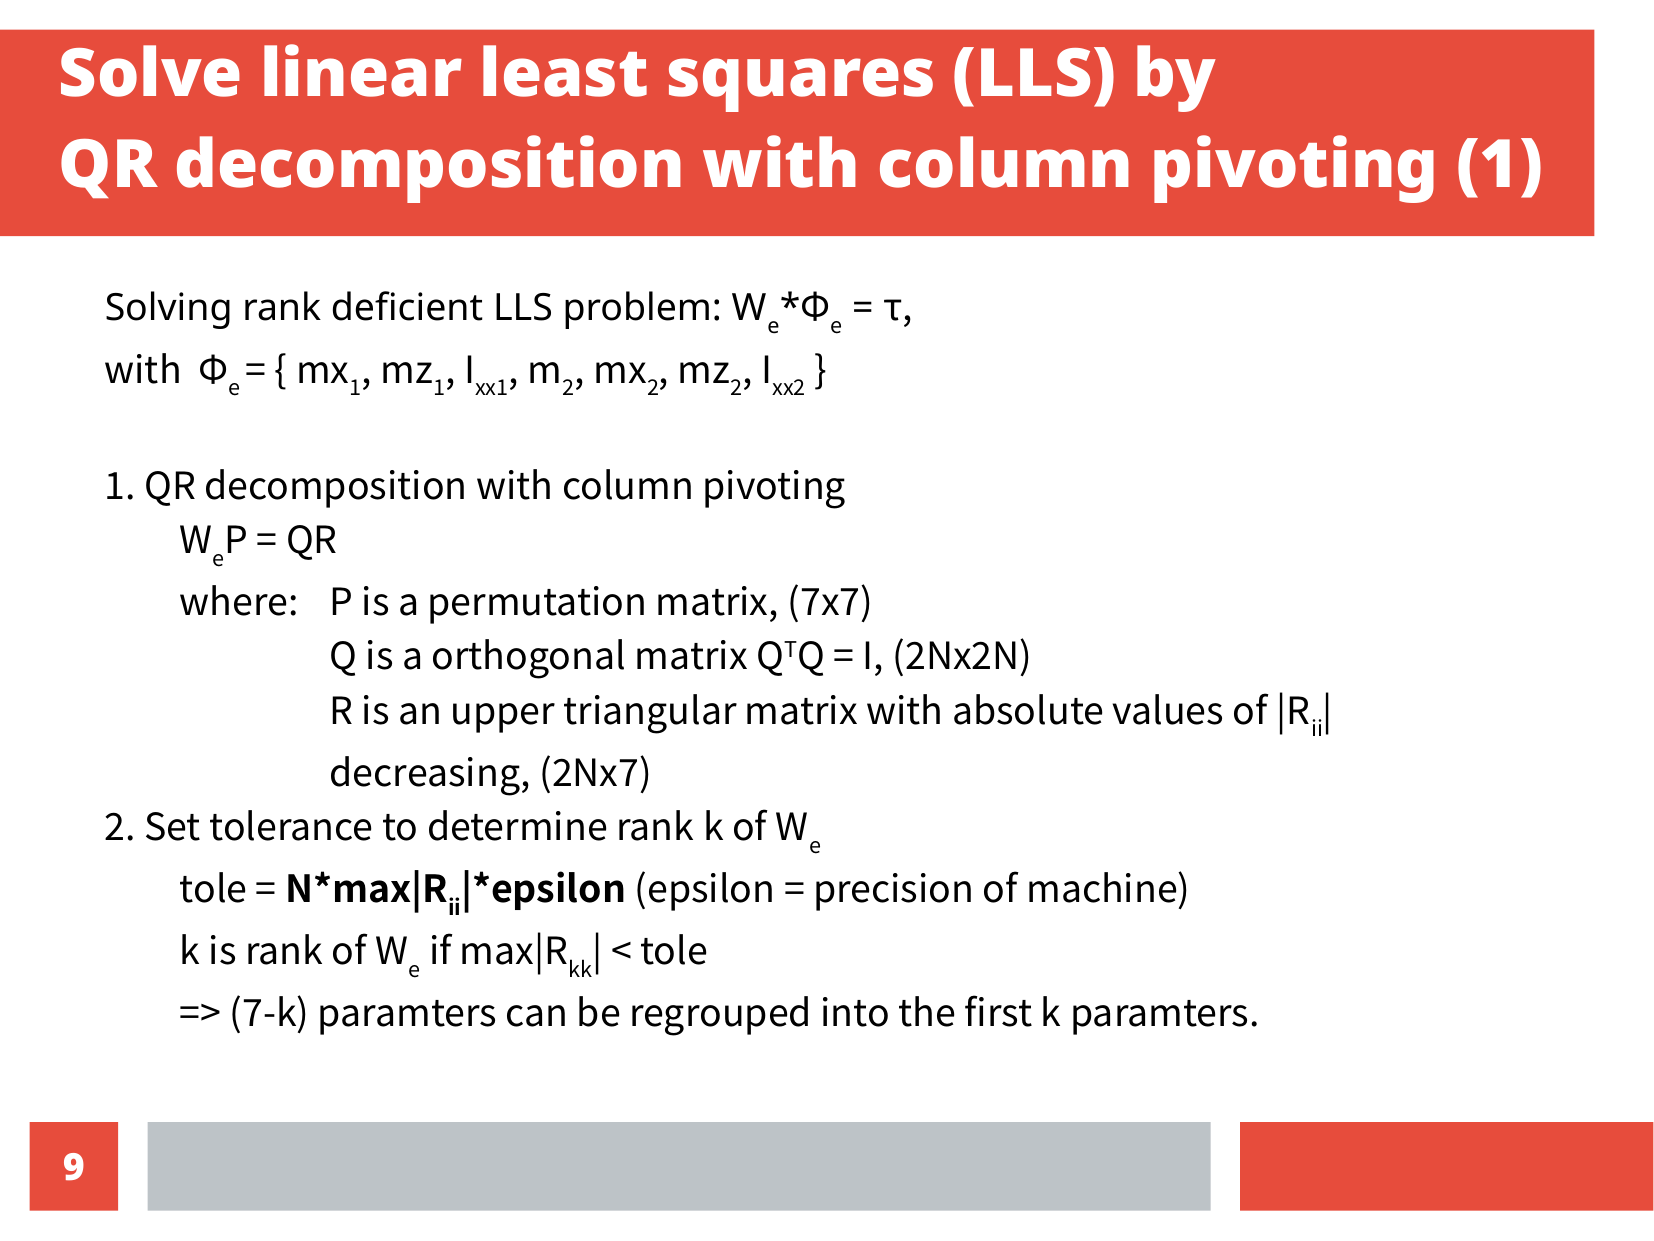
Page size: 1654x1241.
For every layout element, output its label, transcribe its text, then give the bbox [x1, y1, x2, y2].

title Solve linear least squares (LLS) by QR decomposition with column pivoting (1) [59, 59, 1595, 207]
text_box Solving rank deficient LLS problem: We*Φe = τ, with Φe = { mx1, mz1, Ixx1, m2, mx2, mz2, Ixx2 } 1. QR decomposition with column pivoting WeP = QR where: P is a permutation matrix, (7x7) Q is a orthogonal matrix QTQ = I, (2Nx2N) R is an upper triangular matrix with absolute values of |Rii| decreasing, (2Nx7) 2. Set tolerance to determine rank k of We tole = N*max|Rii|*epsilon (epsilon = precision of machine) k is rank of We if max|Rkk| < tole => (7-k) paramters can be regrouped into the first k paramters. [90, 270, 1516, 1100]
